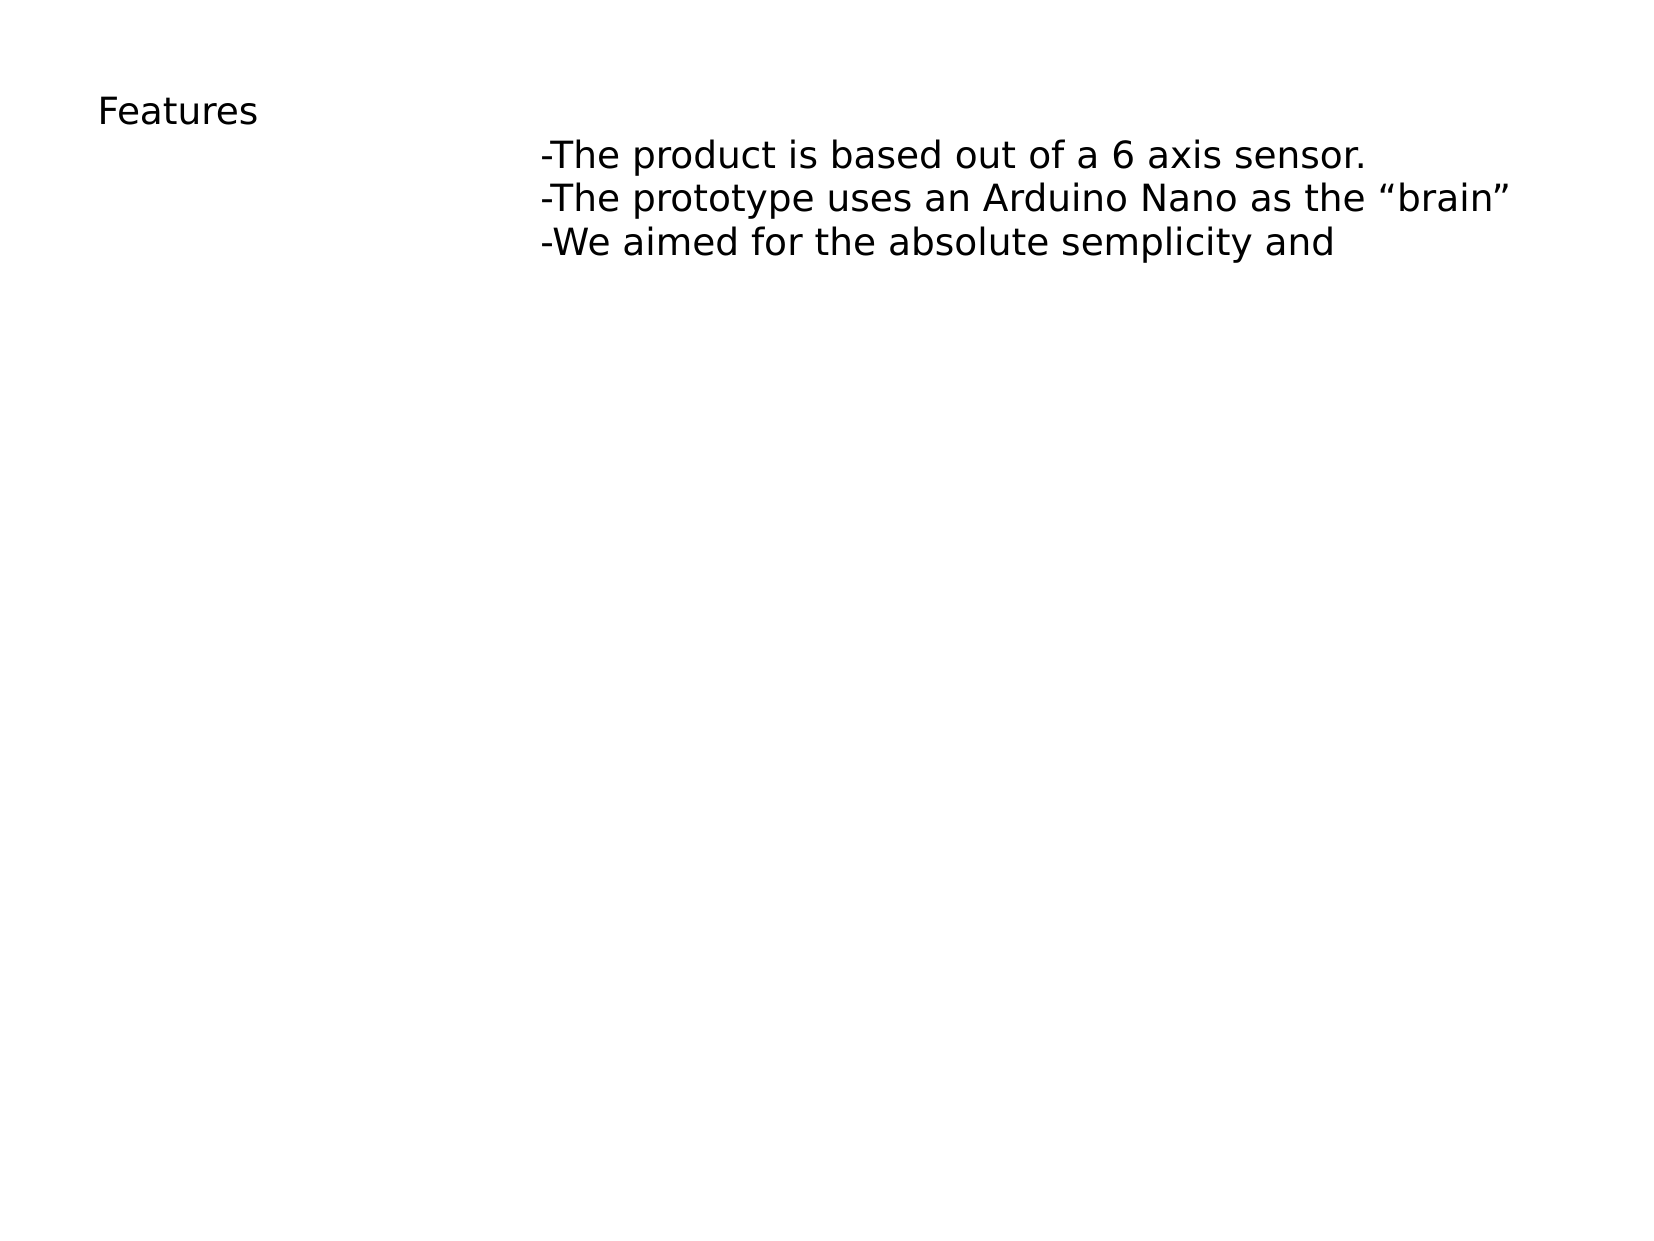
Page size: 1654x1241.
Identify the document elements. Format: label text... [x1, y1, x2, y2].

text_box Features -The product is based out of a 6 axis sensor. -The prototype uses an Arduino Nano as the “brain” -We aimed for the absolute semplicity and [82, 82, 1536, 272]
